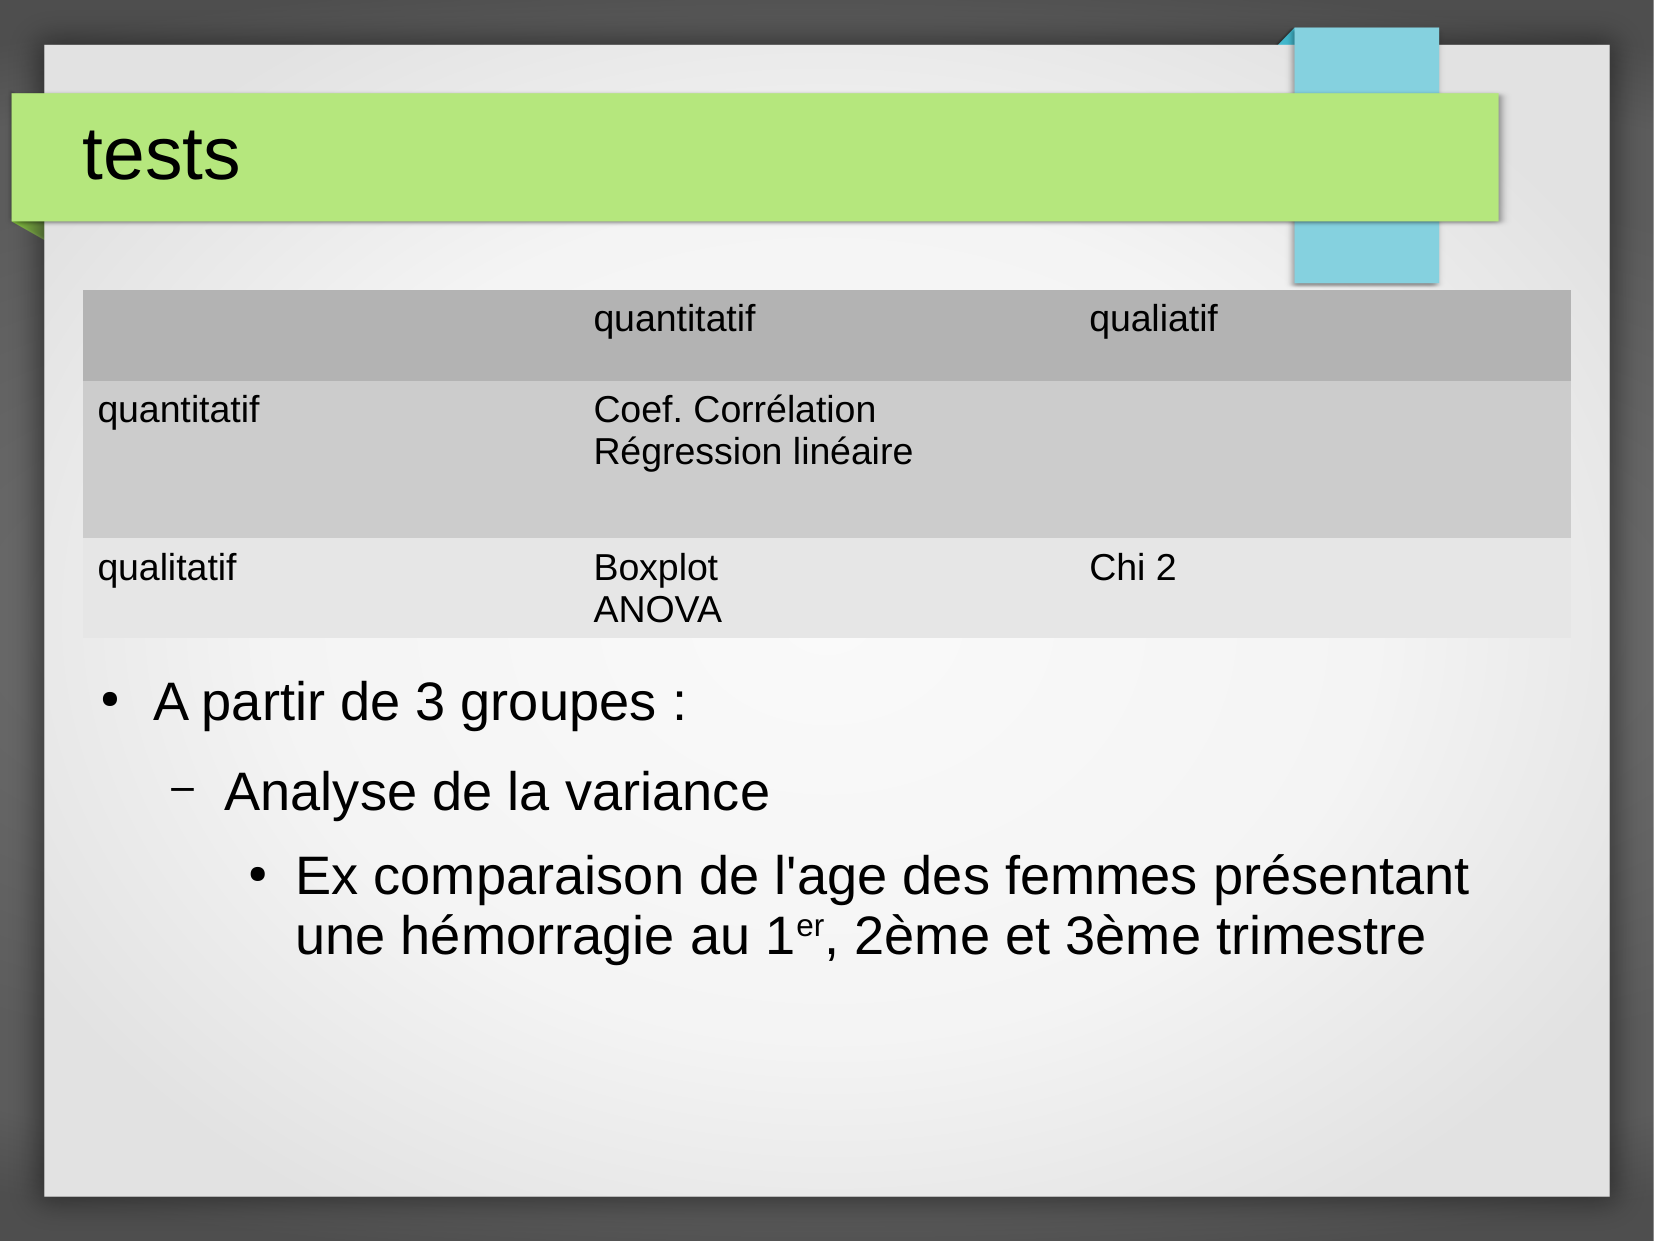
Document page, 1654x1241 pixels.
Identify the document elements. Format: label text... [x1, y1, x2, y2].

table_cell Coef. Corrélation Régression linéaire [579, 381, 1075, 538]
picture [0, 0, 1654, 1241]
title tests [82, 94, 1264, 213]
table_cell Chi 2 [1075, 538, 1571, 638]
table_header qualiatif [1075, 290, 1571, 381]
list A partir de 3 groupes : Analyse de la variance Ex comparaison de l'age des femmes présentant une hémorragie au 1er, 2ème et 3ème trimestre [82, 670, 1571, 1015]
table_header [83, 290, 579, 381]
table_header quantitatif [579, 290, 1075, 381]
table_cell Boxplot ANOVA [579, 538, 1075, 638]
table_cell quantitatif [83, 381, 579, 538]
table_cell [1075, 381, 1571, 538]
table_cell qualitatif [83, 538, 579, 638]
